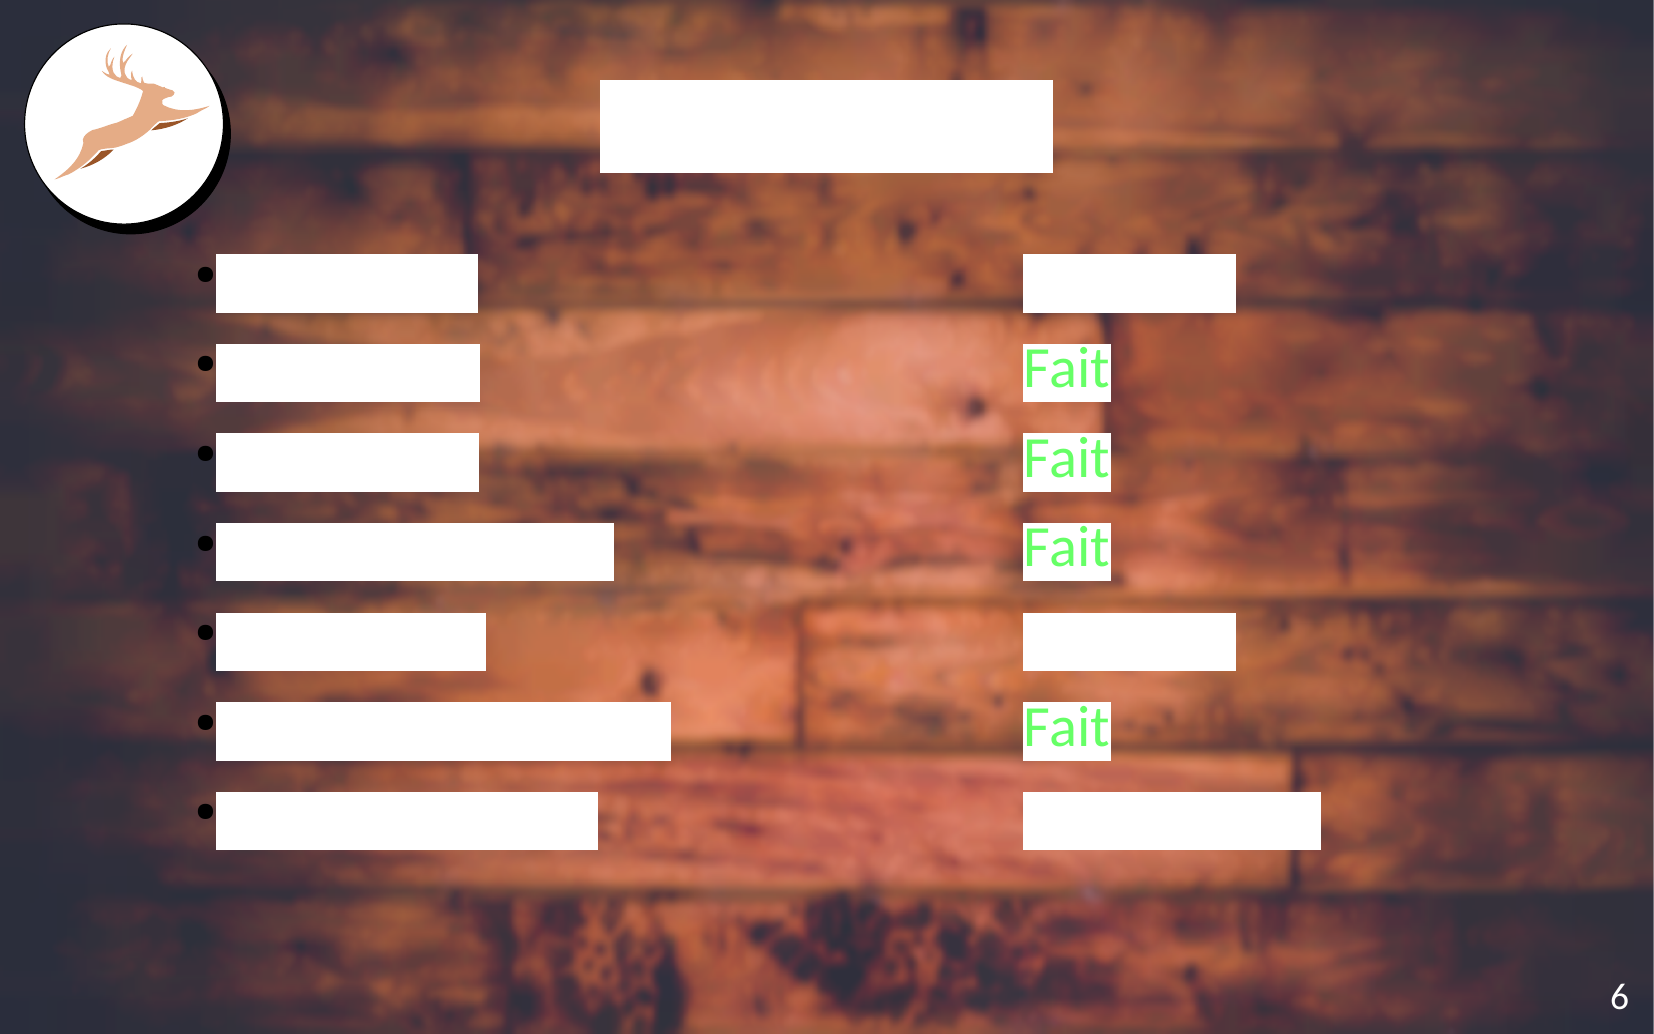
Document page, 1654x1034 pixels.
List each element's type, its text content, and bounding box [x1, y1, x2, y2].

list Interfaces En partie Connexion Fait Inscription Fait Liste des projets Fait Dashboard En partie Création de tâches Fait Documentation Tenue à jour [82, 241, 1571, 954]
title Réalisations [237, 41, 1571, 214]
text_box 6 [1595, 964, 1642, 1025]
picture [0, 0, 1654, 1034]
